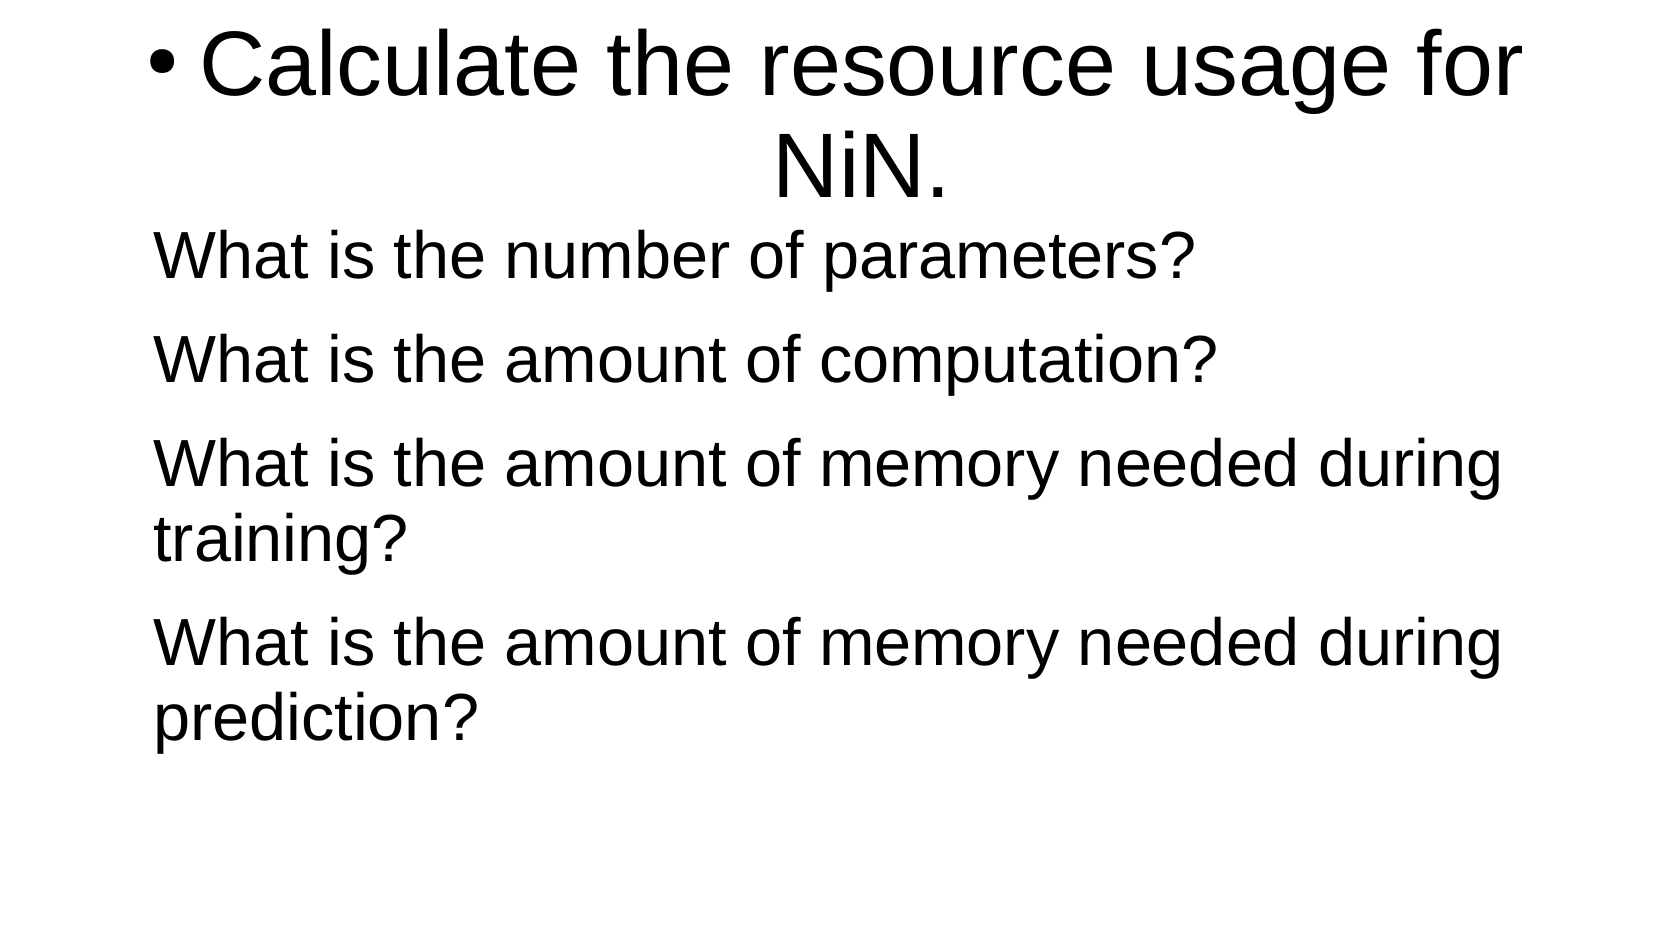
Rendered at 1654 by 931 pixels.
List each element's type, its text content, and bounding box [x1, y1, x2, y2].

title Calculate the resource usage for NiN. [82, 12, 1571, 217]
list What is the number of parameters? What is the amount of computation? What is the amount of memory needed during training? What is the amount of memory needed during prediction? [82, 217, 1571, 758]
